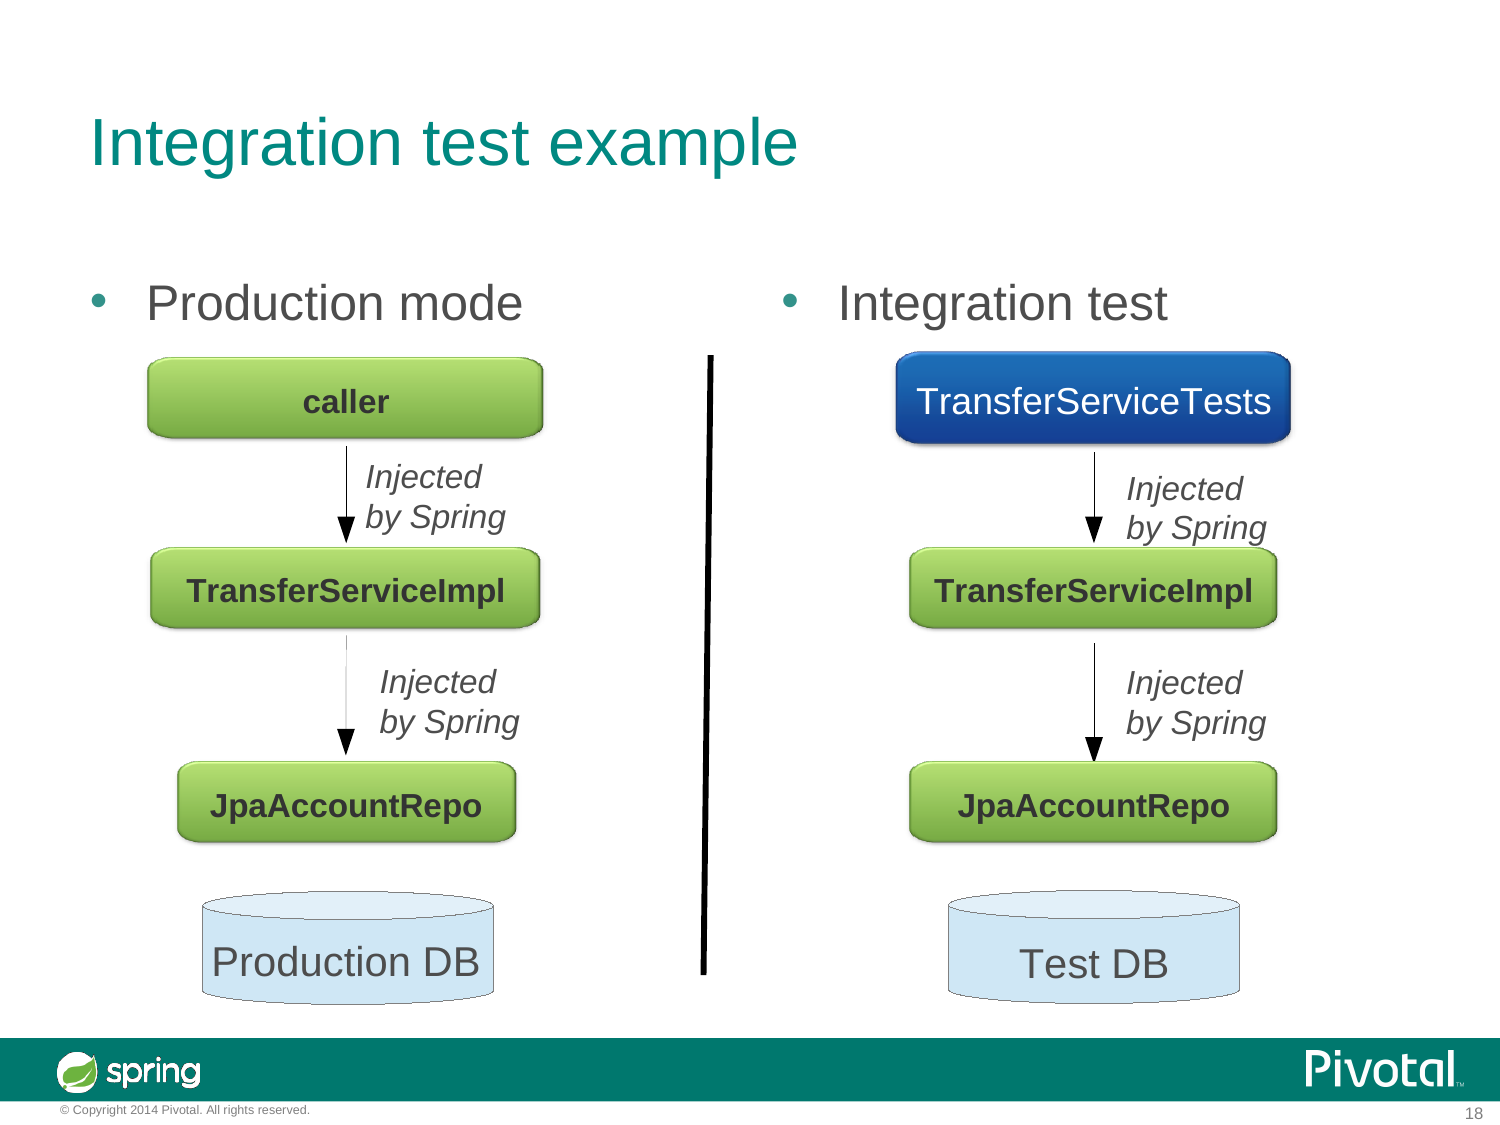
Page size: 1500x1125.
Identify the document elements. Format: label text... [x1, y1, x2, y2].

picture [32, 1041, 210, 1103]
picture [1306, 1050, 1464, 1087]
picture [169, 757, 524, 850]
text_box [948, 906, 1240, 1004]
picture [901, 543, 1287, 636]
list Integration test [766, 262, 1426, 1005]
text_box Injected by Spring [1111, 654, 1282, 749]
text_box Injected by Spring [350, 448, 521, 543]
picture [886, 347, 1302, 453]
picture [141, 543, 551, 636]
text_box Injected by Spring [1111, 459, 1283, 543]
text_box [202, 907, 494, 927]
text_box [205, 993, 491, 1005]
picture [138, 353, 554, 446]
text_box Production DB [196, 927, 496, 993]
picture [901, 757, 1287, 850]
list Production mode [75, 262, 734, 1005]
title Integration test example [75, 45, 1426, 233]
text_box Test DB [1003, 929, 1185, 995]
text_box Injected by Spring [364, 653, 536, 748]
